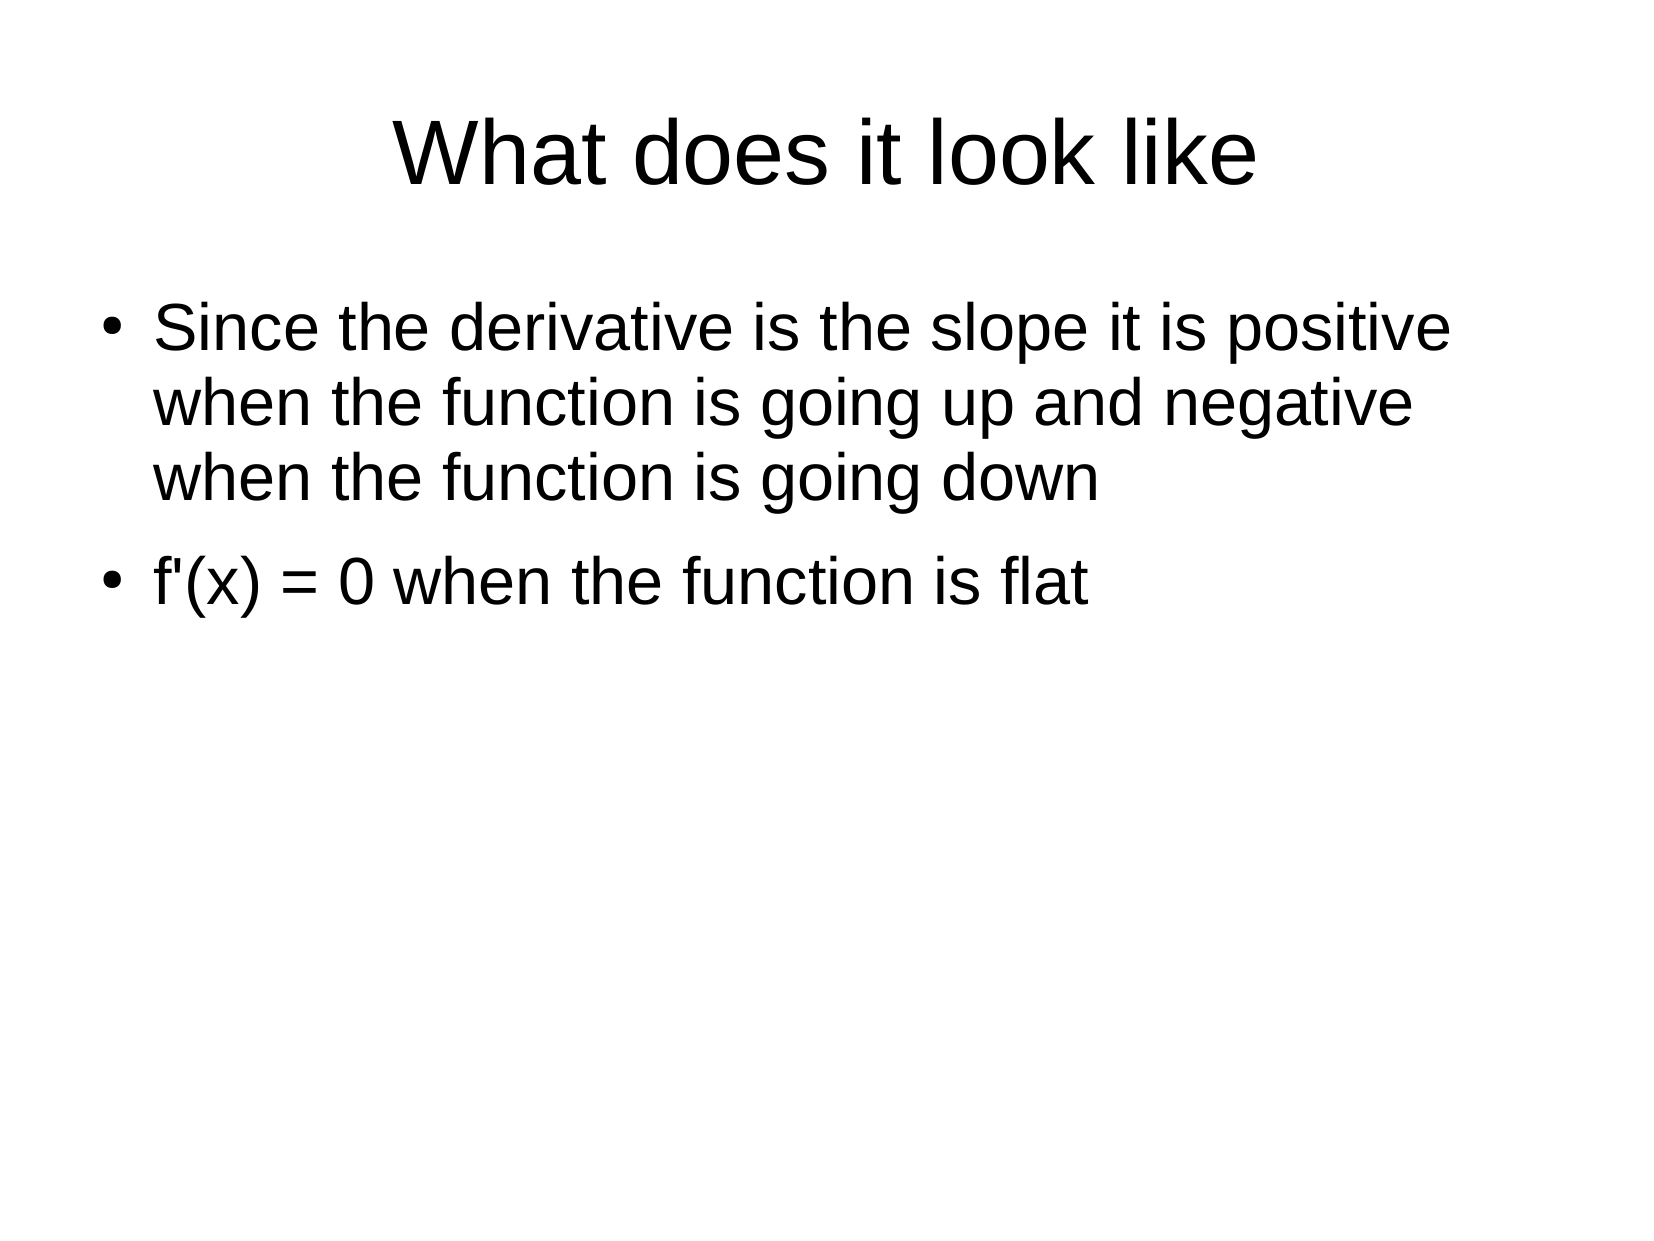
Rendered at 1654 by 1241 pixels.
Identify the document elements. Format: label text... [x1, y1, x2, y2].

list Since the derivative is the slope it is positive when the function is going up and negative when the function is going down f'(x) = 0 when the function is flat [82, 290, 1571, 1109]
title What does it look like [82, 49, 1571, 257]
